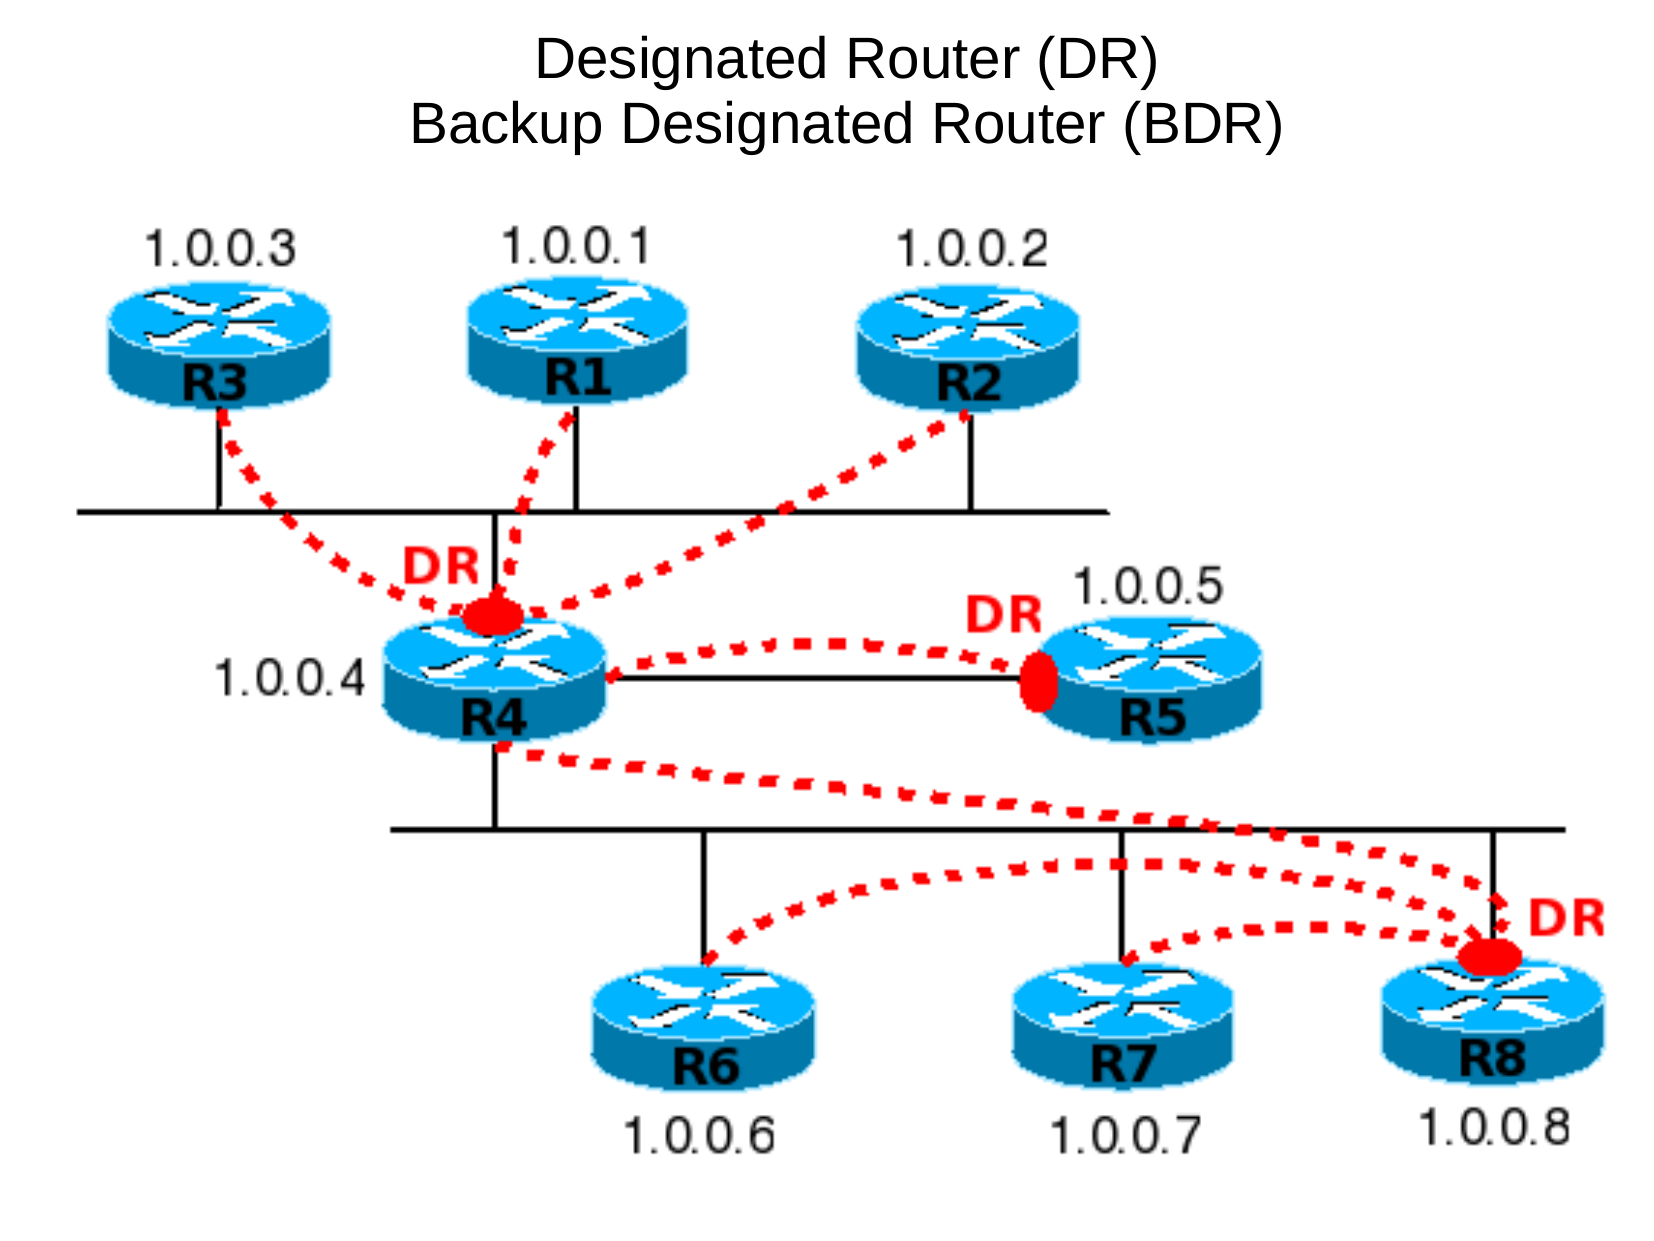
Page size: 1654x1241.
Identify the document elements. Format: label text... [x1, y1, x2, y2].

title Designated Router (DR) Backup Designated Router (BDR) [82, 25, 1613, 156]
picture [75, 224, 1613, 1201]
